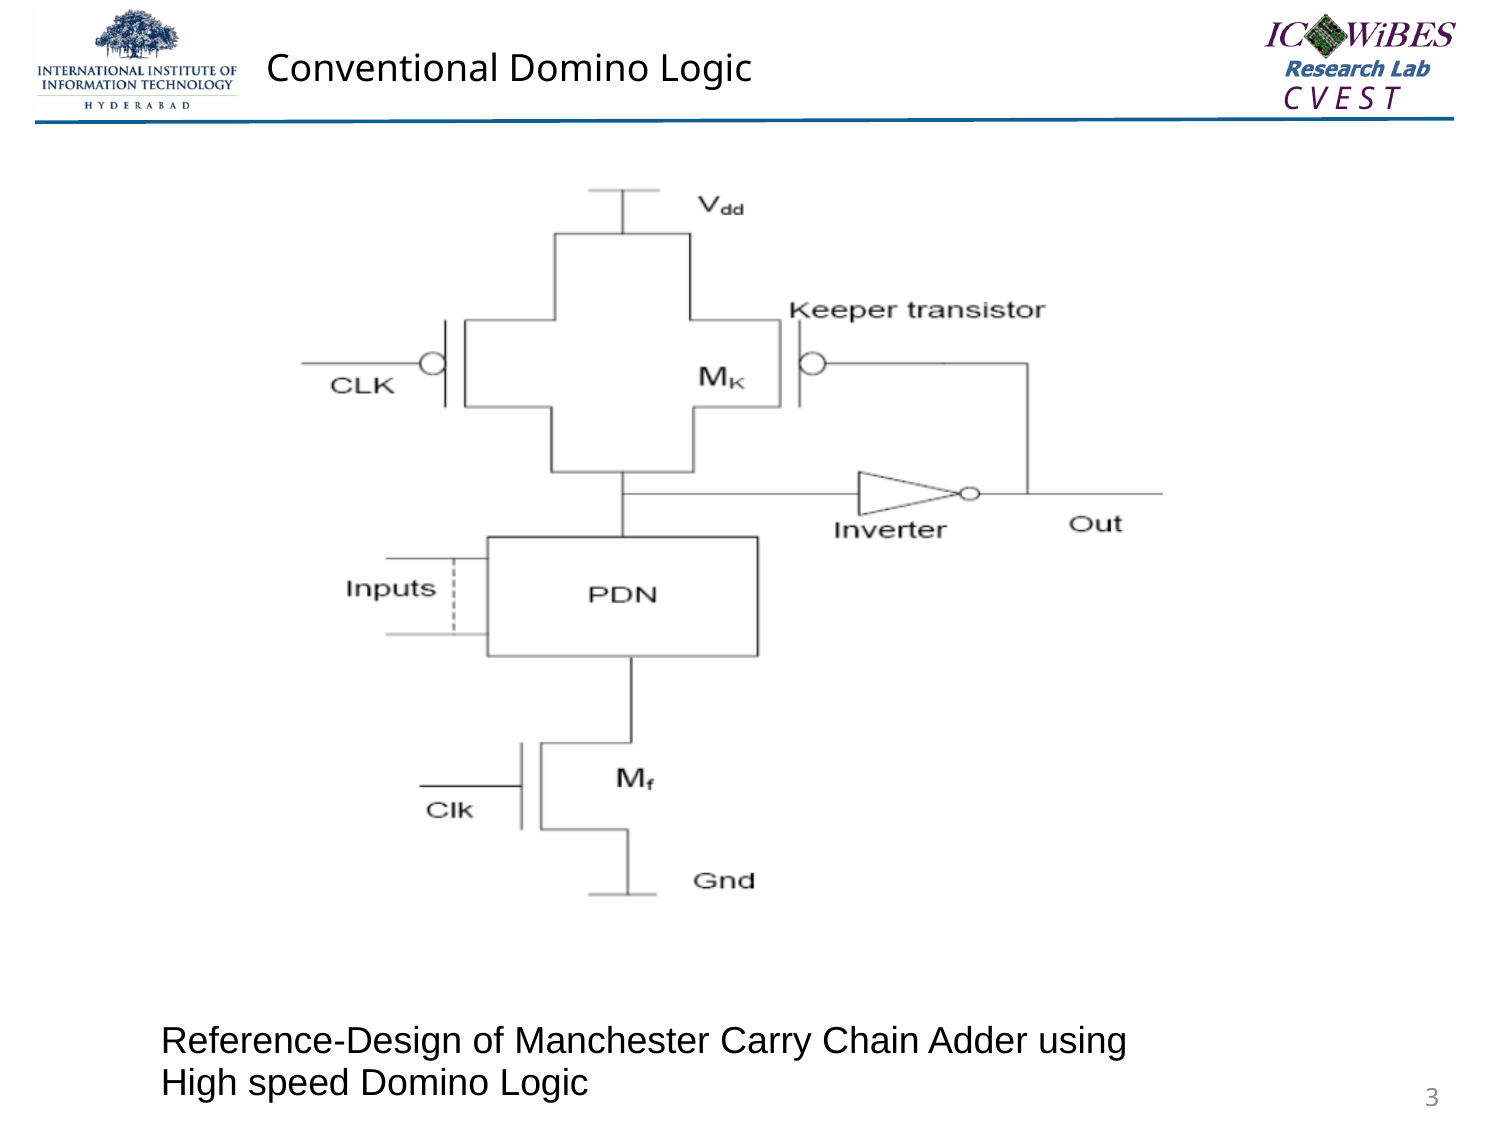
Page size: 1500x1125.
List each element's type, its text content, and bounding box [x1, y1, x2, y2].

picture [262, 149, 1163, 911]
picture [31, 2, 247, 115]
picture [1261, 12, 1458, 82]
slide_number <number> [1329, 1074, 1455, 1123]
title Conventional Domino Logic [251, 23, 1195, 110]
text_box Reference-Design of Manchester Carry Chain Adder using High speed Domino Logic [145, 1012, 1143, 1112]
